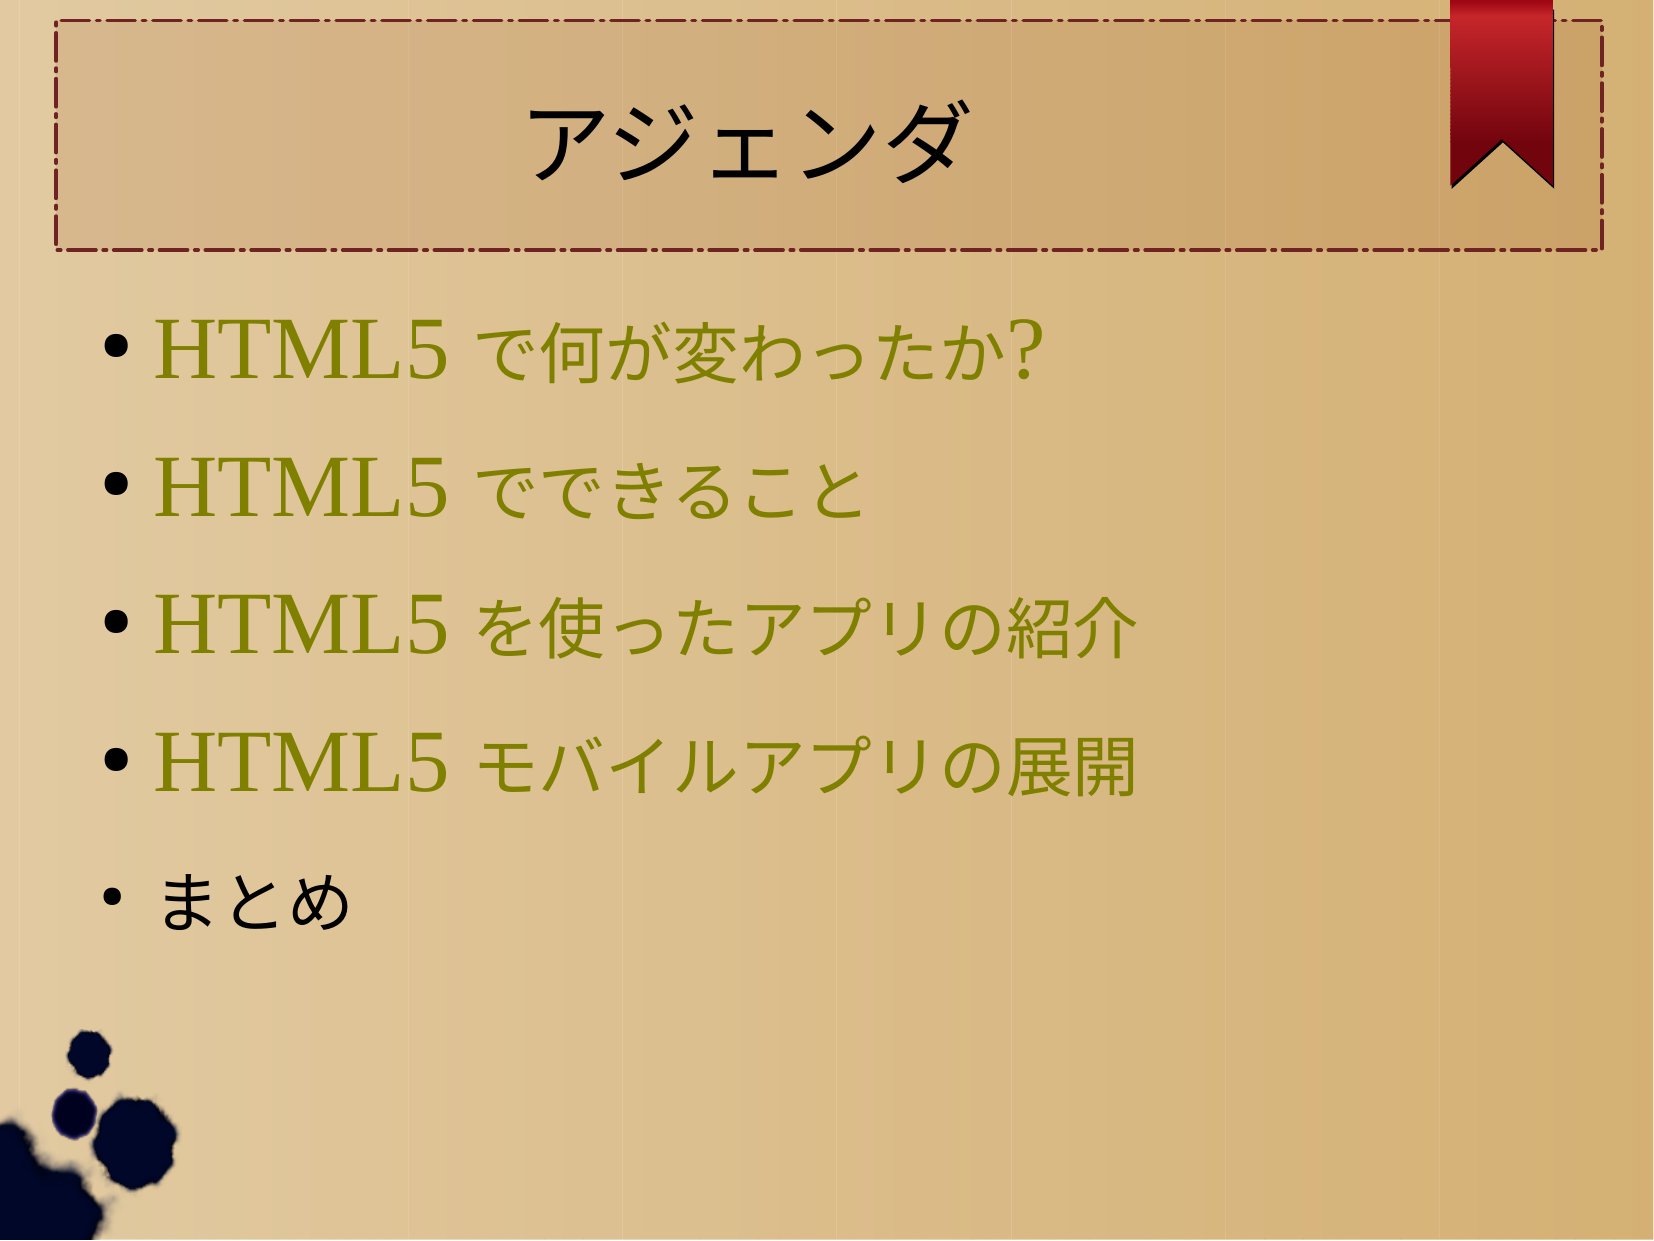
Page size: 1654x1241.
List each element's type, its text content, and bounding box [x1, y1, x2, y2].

list HTML5 で何が変わったか? HTML5 でできること HTML5 を使ったアプリの紹介 HTML5 モバイルアプリの展開 まとめ [82, 299, 1571, 1019]
title アジェンダ [82, 47, 1412, 229]
